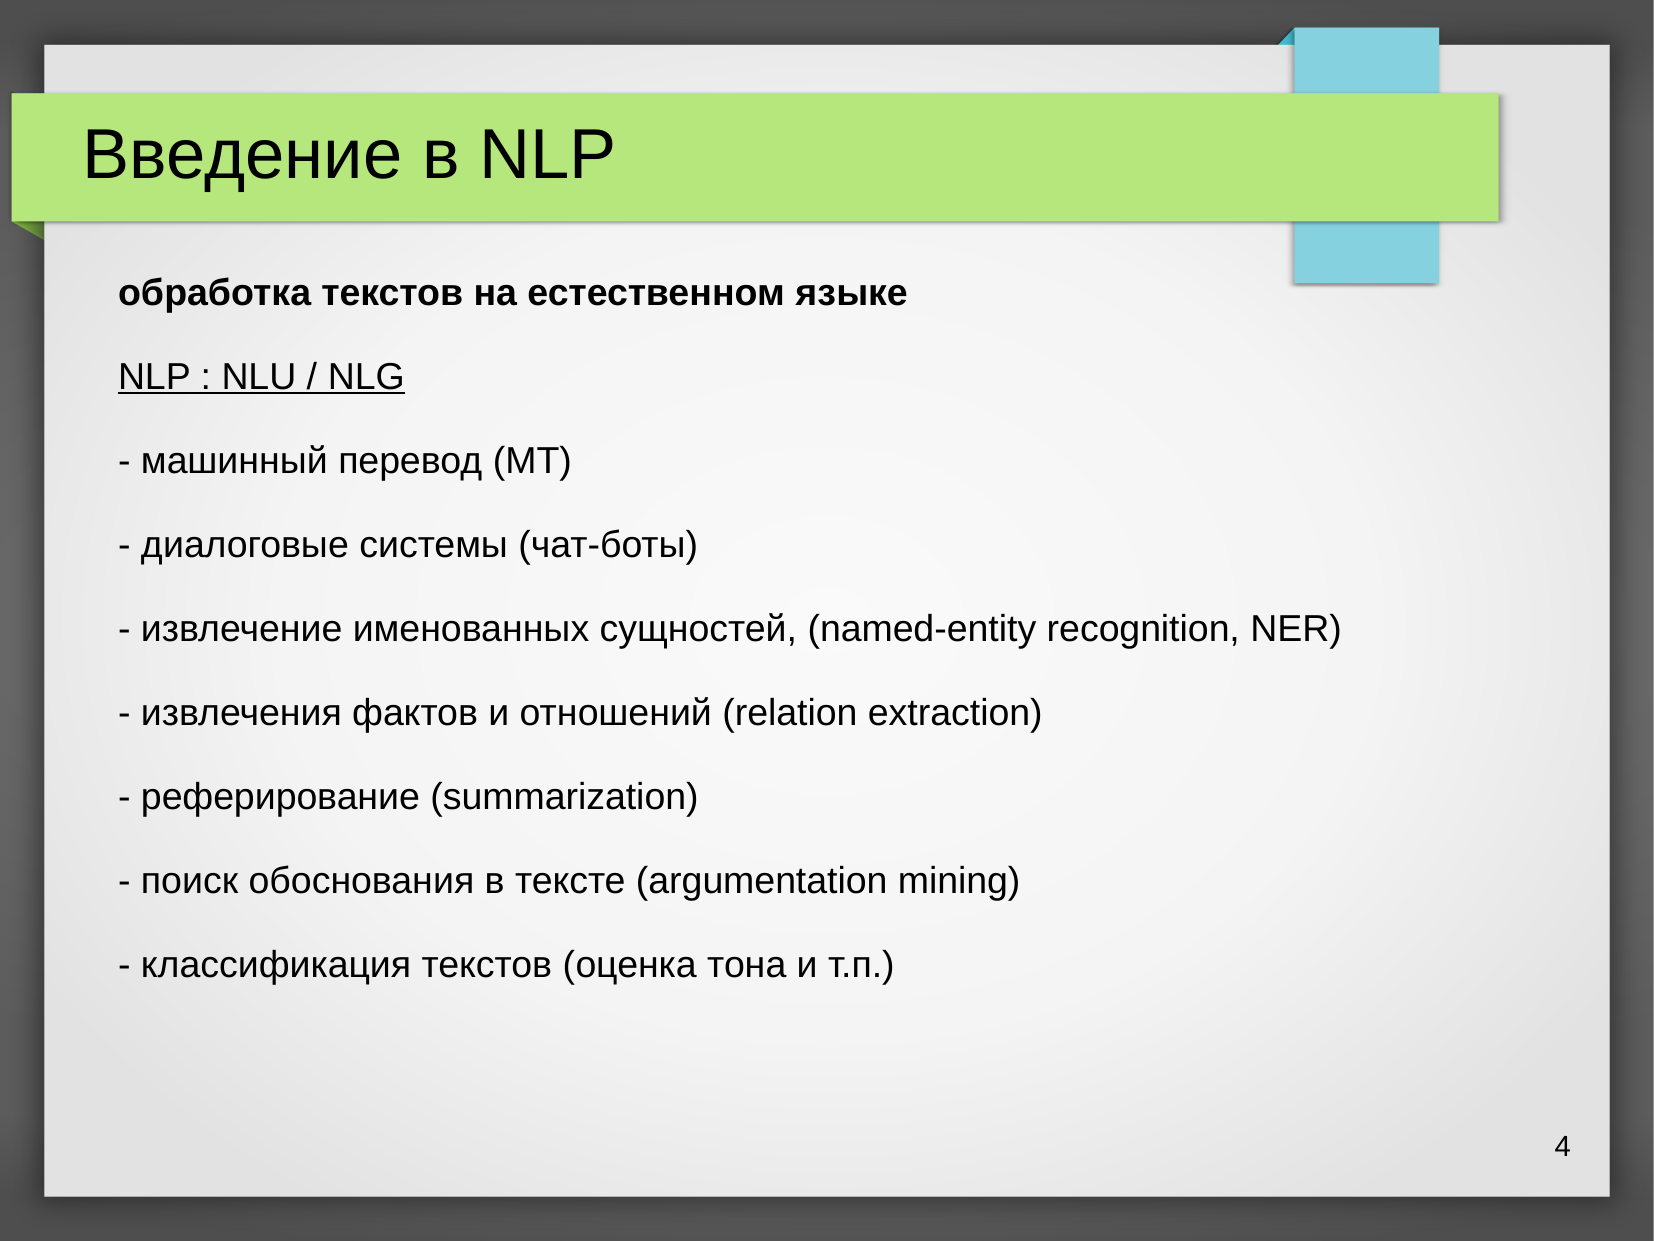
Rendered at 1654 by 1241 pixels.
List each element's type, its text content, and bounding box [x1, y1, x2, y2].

title Введение в NLP [82, 114, 1406, 194]
text_box обработка текстов на естественном языке NLP : NLU / NLG - машинный перевод (MT) - диалоговые системы (чат-боты) - извлечение именованных сущностей, (named-entity recognition, NER) - извлечения фактов и отношений (relation extraction) - реферирование (summarization) - поиск обоснования в тексте (argumentation mining) - классификация текстов (оценка тона и т.п.) [118, 271, 1418, 1031]
picture [0, 0, 1654, 1241]
